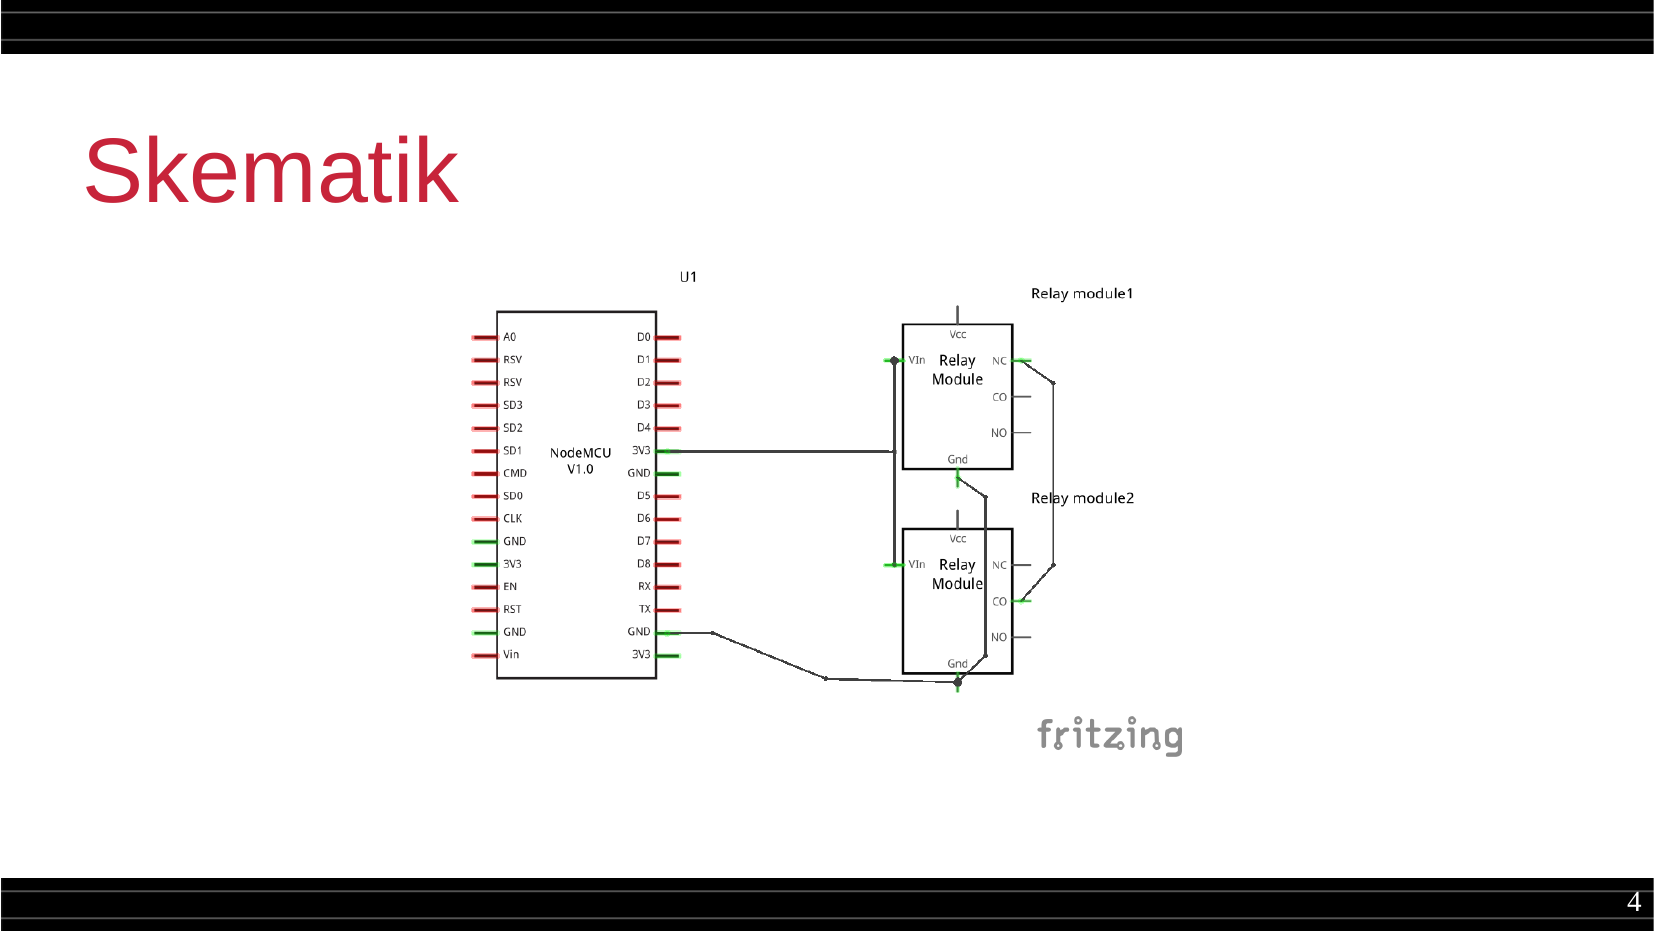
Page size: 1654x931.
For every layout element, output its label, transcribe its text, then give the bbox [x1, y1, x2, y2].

picture [1, 0, 1654, 54]
title Skematik [82, 92, 1571, 249]
picture [471, 271, 1182, 757]
picture [1, 878, 1654, 931]
